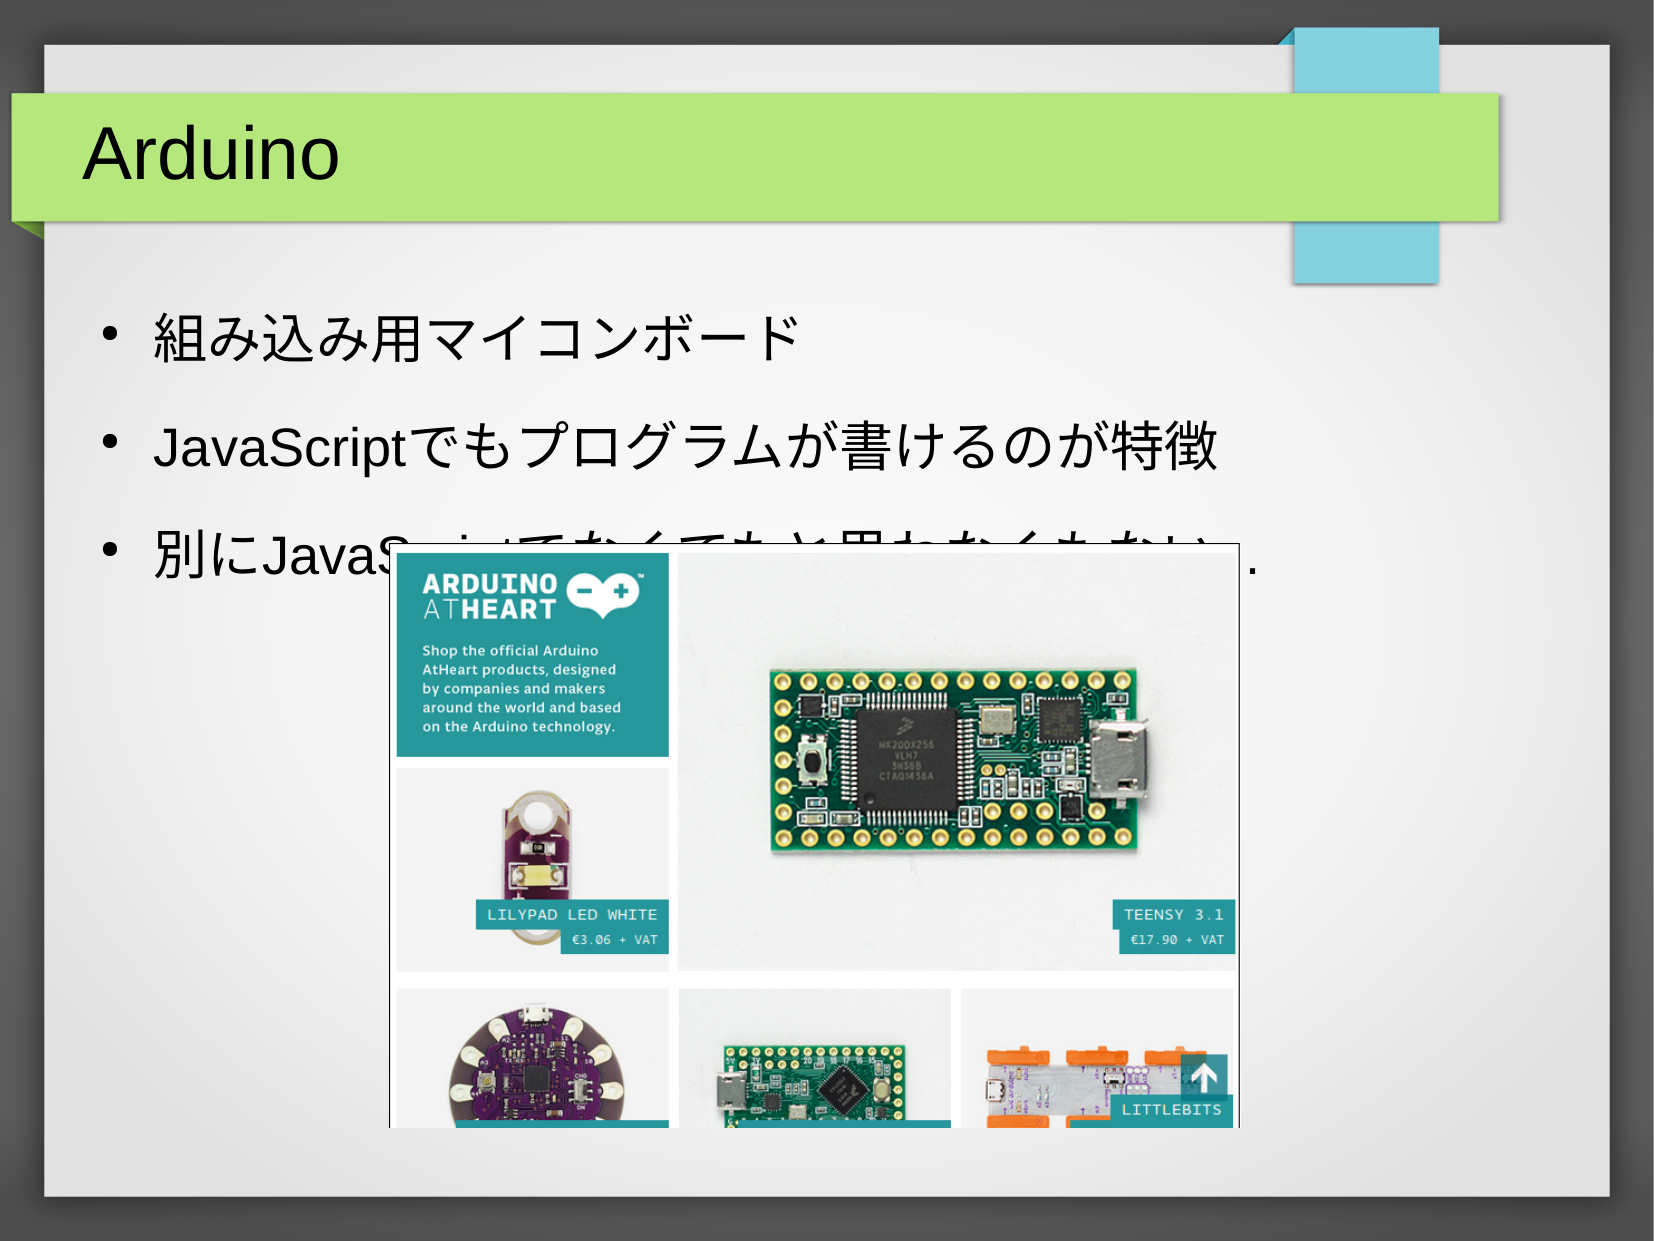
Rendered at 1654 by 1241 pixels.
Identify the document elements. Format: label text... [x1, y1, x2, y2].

title Arduino [82, 94, 1264, 213]
list 組み込み用マイコンボード JavaScriptでもプログラムが書けるのが特徴 別にJavaScriptでなくてもと思わなくもない... [82, 295, 1571, 1015]
picture [0, 0, 1654, 1241]
